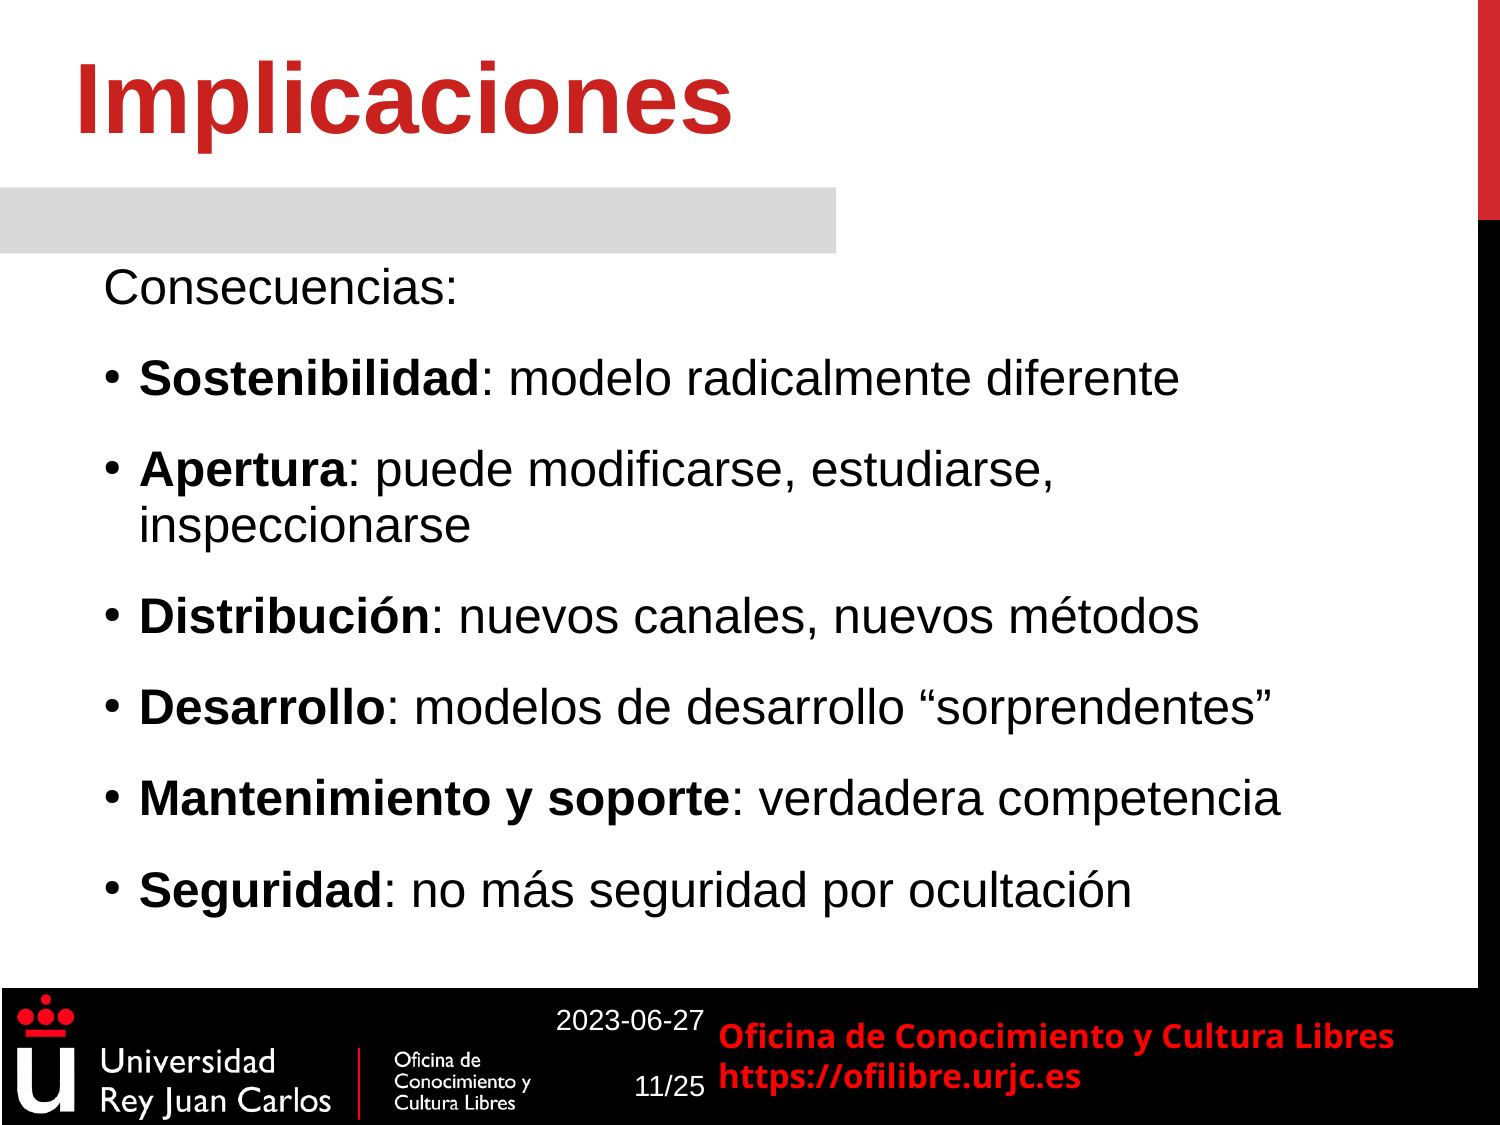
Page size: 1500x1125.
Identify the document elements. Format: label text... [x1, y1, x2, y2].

picture [17, 994, 531, 1120]
title [75, 7, 1425, 196]
text_box Implicaciones [60, 36, 1396, 275]
text_box Consecuencias: Sostenibilidad: modelo radicalmente diferente Apertura: puede modificarse, estudiarse, inspeccionarse Distribución: nuevos canales, nuevos métodos Desarrollo: modelos de desarrollo “sorprendentes” Mantenimiento y soporte: verdadera competencia Seguridad: no más seguridad por ocultación [88, 251, 1396, 979]
